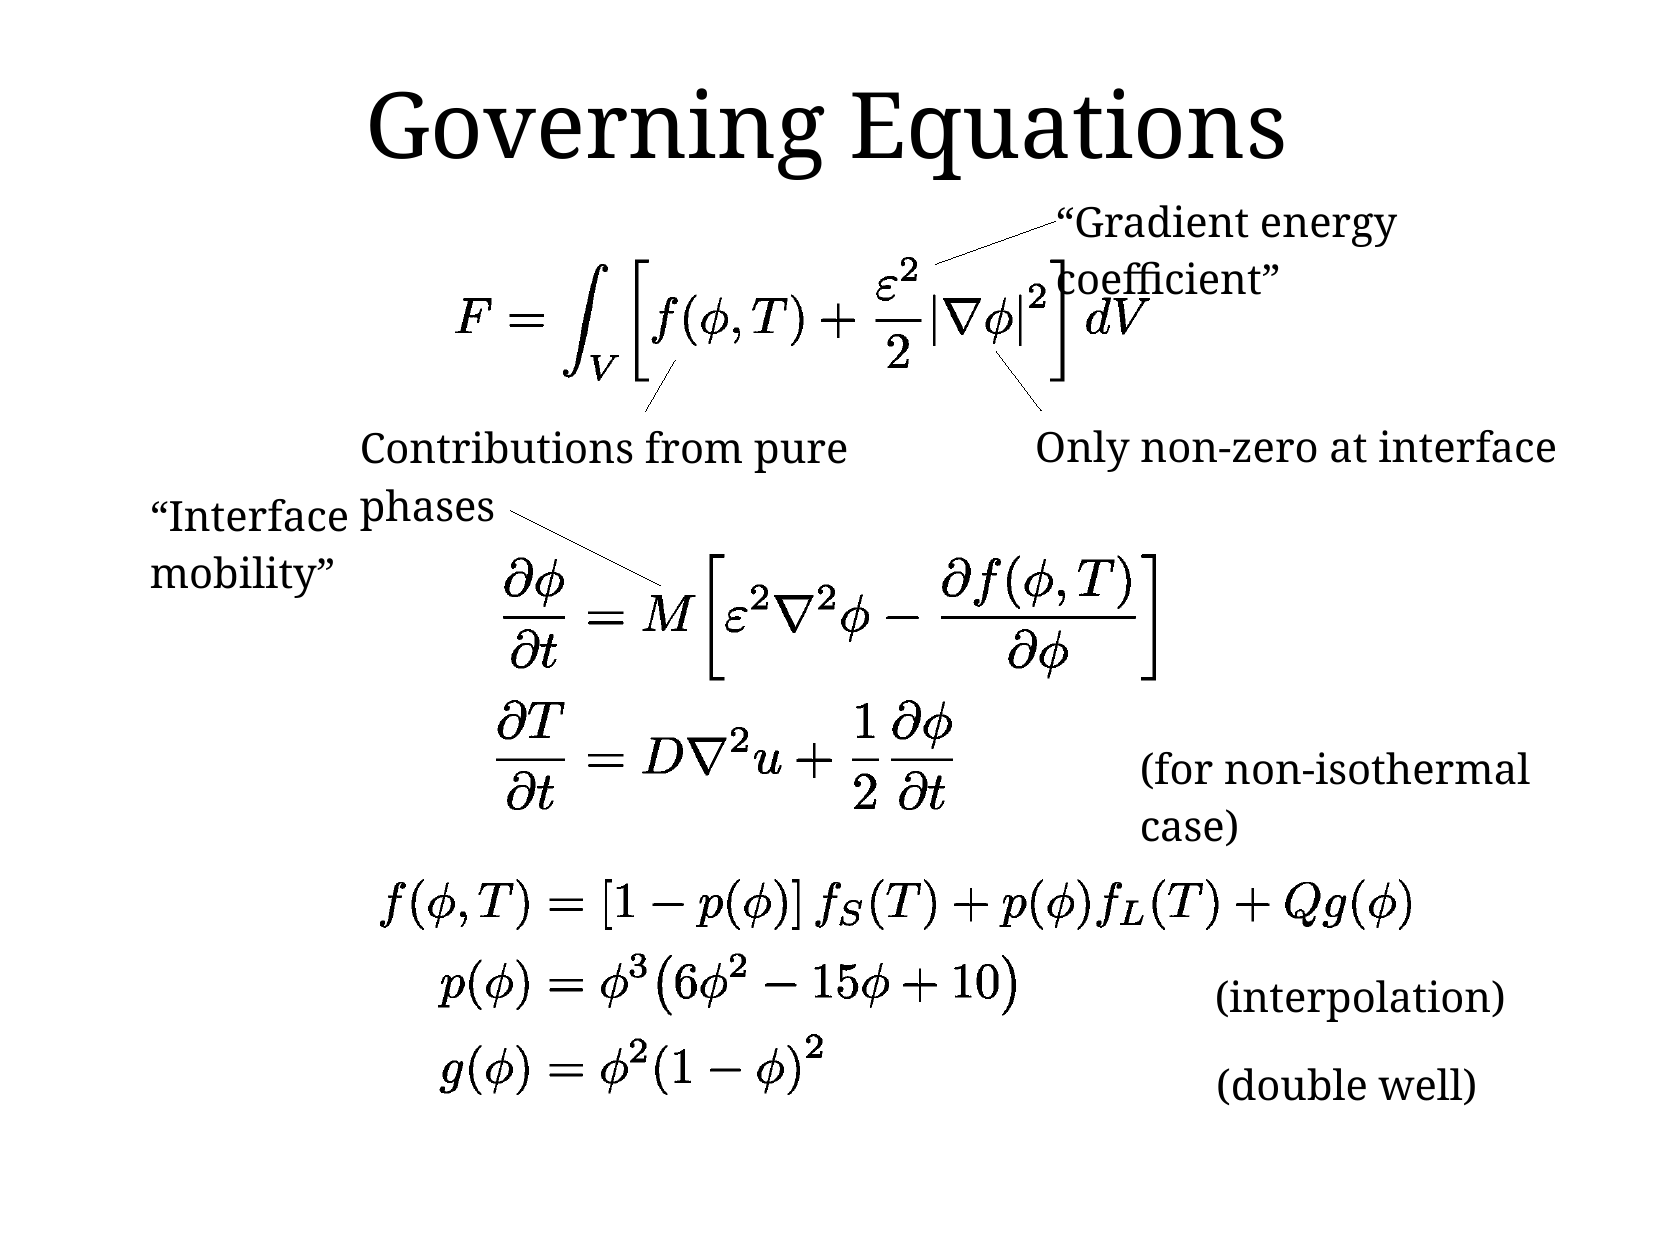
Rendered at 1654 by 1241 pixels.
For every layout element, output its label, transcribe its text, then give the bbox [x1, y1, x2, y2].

text_box Only non-zero at interface [1020, 410, 1591, 472]
text_box (for non-isothermal case) [1125, 732, 1621, 794]
picture [1145, 264, 1150, 272]
text_box Contributions from pure phases [345, 411, 1006, 473]
picture [380, 879, 1411, 1096]
text_box “Gradient energy coefficient” [1040, 185, 1641, 247]
picture [455, 256, 1150, 382]
picture [496, 554, 1156, 810]
title Governing Equations [82, 19, 1571, 227]
text_box “Interface mobility” [135, 479, 556, 541]
text_box (interpolation) [1200, 960, 1621, 1021]
text_box (double well) [1201, 1048, 1622, 1110]
